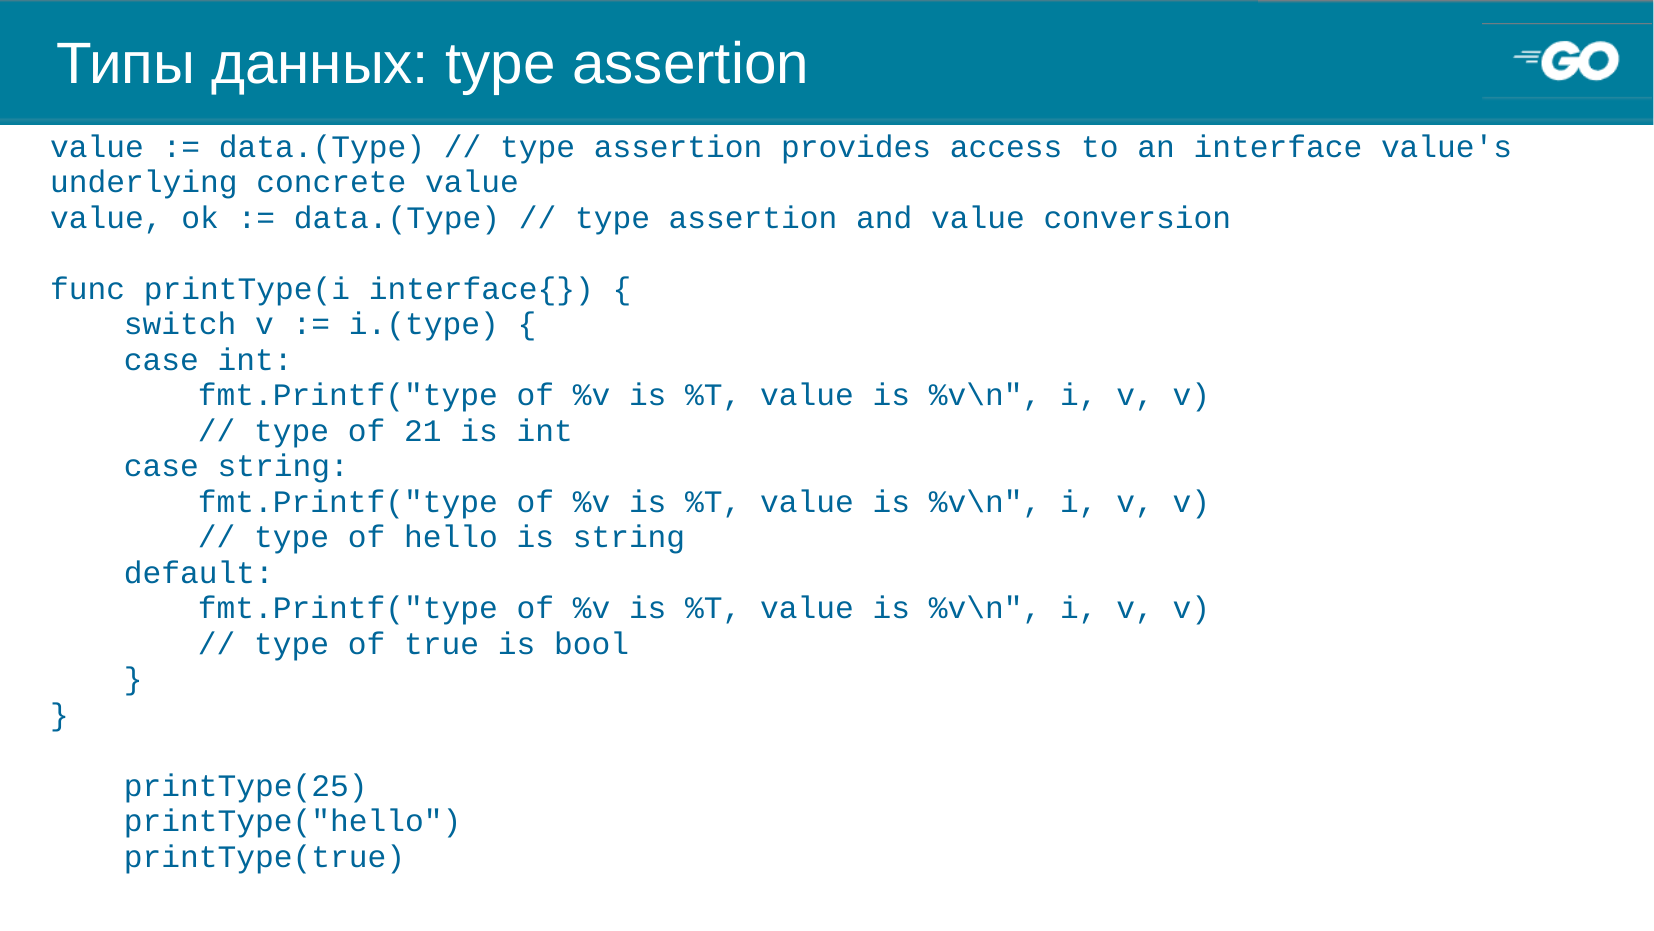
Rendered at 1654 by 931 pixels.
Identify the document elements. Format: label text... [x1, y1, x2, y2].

text_box Типы данных: type assertion [41, 23, 1495, 104]
text_box value := data.(Type) // type assertion provides access to an interface value's underlying concrete value value, ok := data.(Type) // type assertion and value conversion func printType(i interface{}) { switch v := i.(type) { case int: fmt.Printf("type of %v is %T, value is %v\n", i, v, v) // type of 21 is int case string: fmt.Printf("type of %v is %T, value is %v\n", i, v, v) // type of hello is string default: fmt.Printf("type of %v is %T, value is %v\n", i, v, v) // type of true is bool } } printType(25) printType("hello") printType(true) [35, 124, 1619, 931]
picture [1542, 41, 1619, 81]
